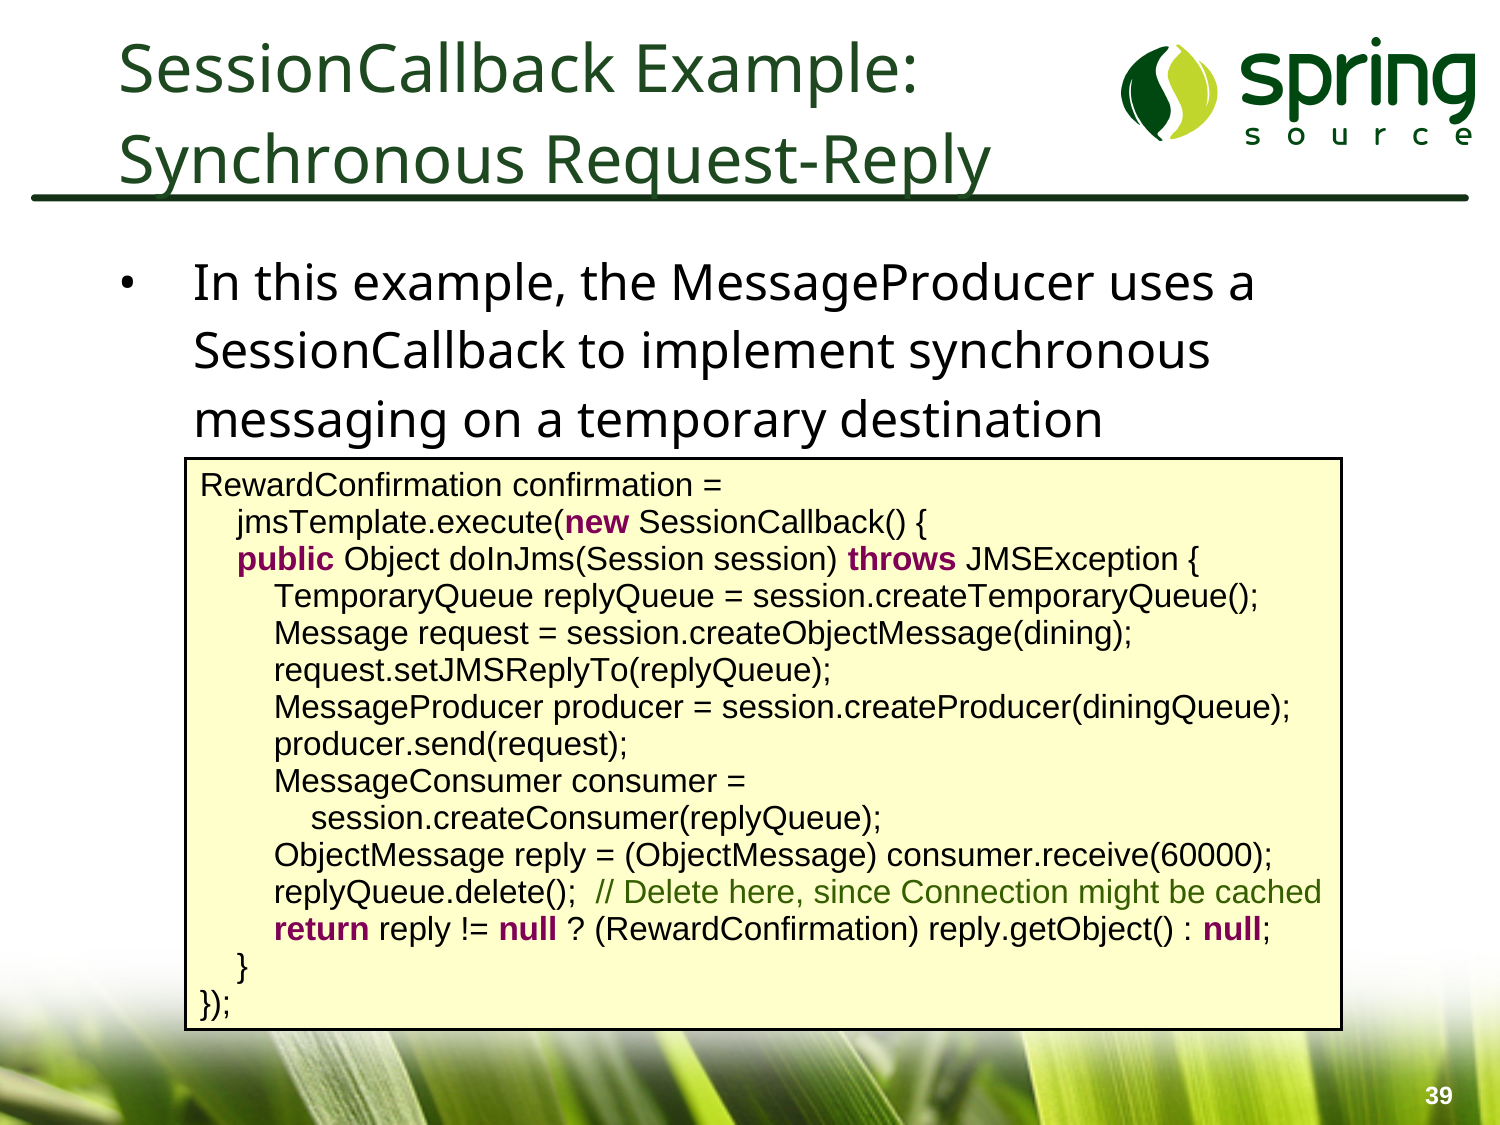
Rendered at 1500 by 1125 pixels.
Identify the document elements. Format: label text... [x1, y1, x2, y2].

picture [1137, 37, 1475, 145]
list In this example, the MessageProducer uses a SessionCallback to implement synchronous messaging on a temporary destination [103, 239, 1394, 437]
text_box RewardConfirmation confirmation = jmsTemplate.execute(new SessionCallback() { public Object doInJms(Session session) throws JMSException { TemporaryQueue replyQueue = session.createTemporaryQueue(); Message request = session.createObjectMessage(dining); request.setJMSReplyTo(replyQueue); MessageProducer producer = session.createProducer(diningQueue); producer.send(request); MessageConsumer consumer = session.createConsumer(replyQueue); ObjectMessage reply = (ObjectMessage) consumer.receive(60000); replyQueue.delete(); // Delete here, since Connection might be cached return reply != null ? (RewardConfirmation) reply.getObject() : null; } }); [185, 458, 1342, 1030]
picture [0, 944, 1500, 1125]
title SessionCallback Example: Synchronous Request-Reply [104, 14, 1137, 192]
